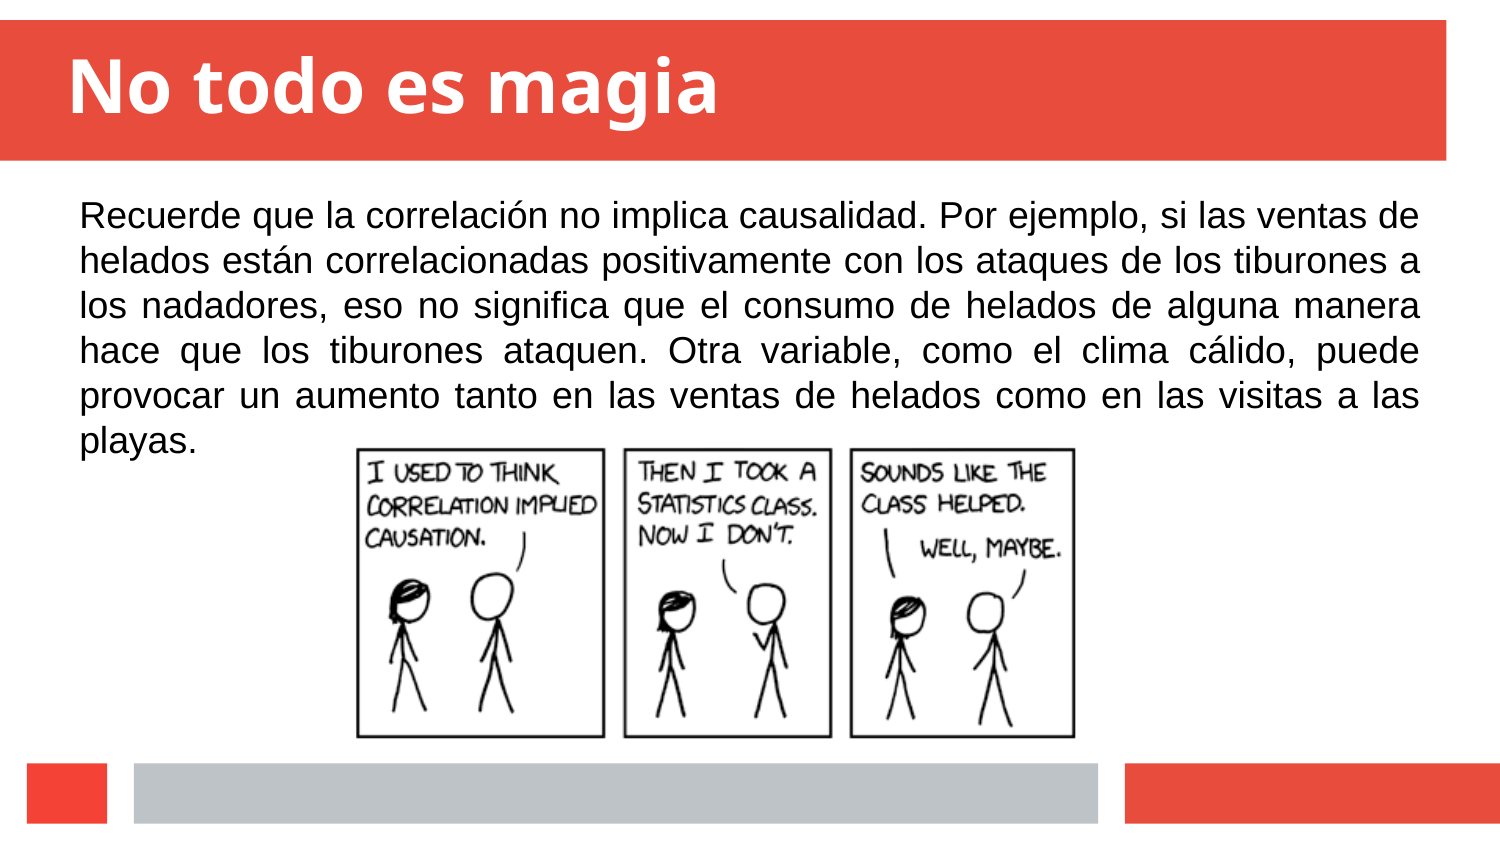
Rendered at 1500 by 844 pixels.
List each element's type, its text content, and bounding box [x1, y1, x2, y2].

picture [344, 439, 1088, 751]
title No todo es magia [53, 40, 1447, 141]
subtitle Recuerde que la correlación no implica causalidad. Por ejemplo, si las ventas de helados están correlacionadas positivamente con los ataques de los tiburones a los nadadores, eso no significa que el consumo de helados de alguna manera hace que los tiburones ataquen. Otra variable, como el clima cálido, puede provocar un aumento tanto en las ventas de helados como en las visitas a las playas. [66, 178, 1433, 701]
